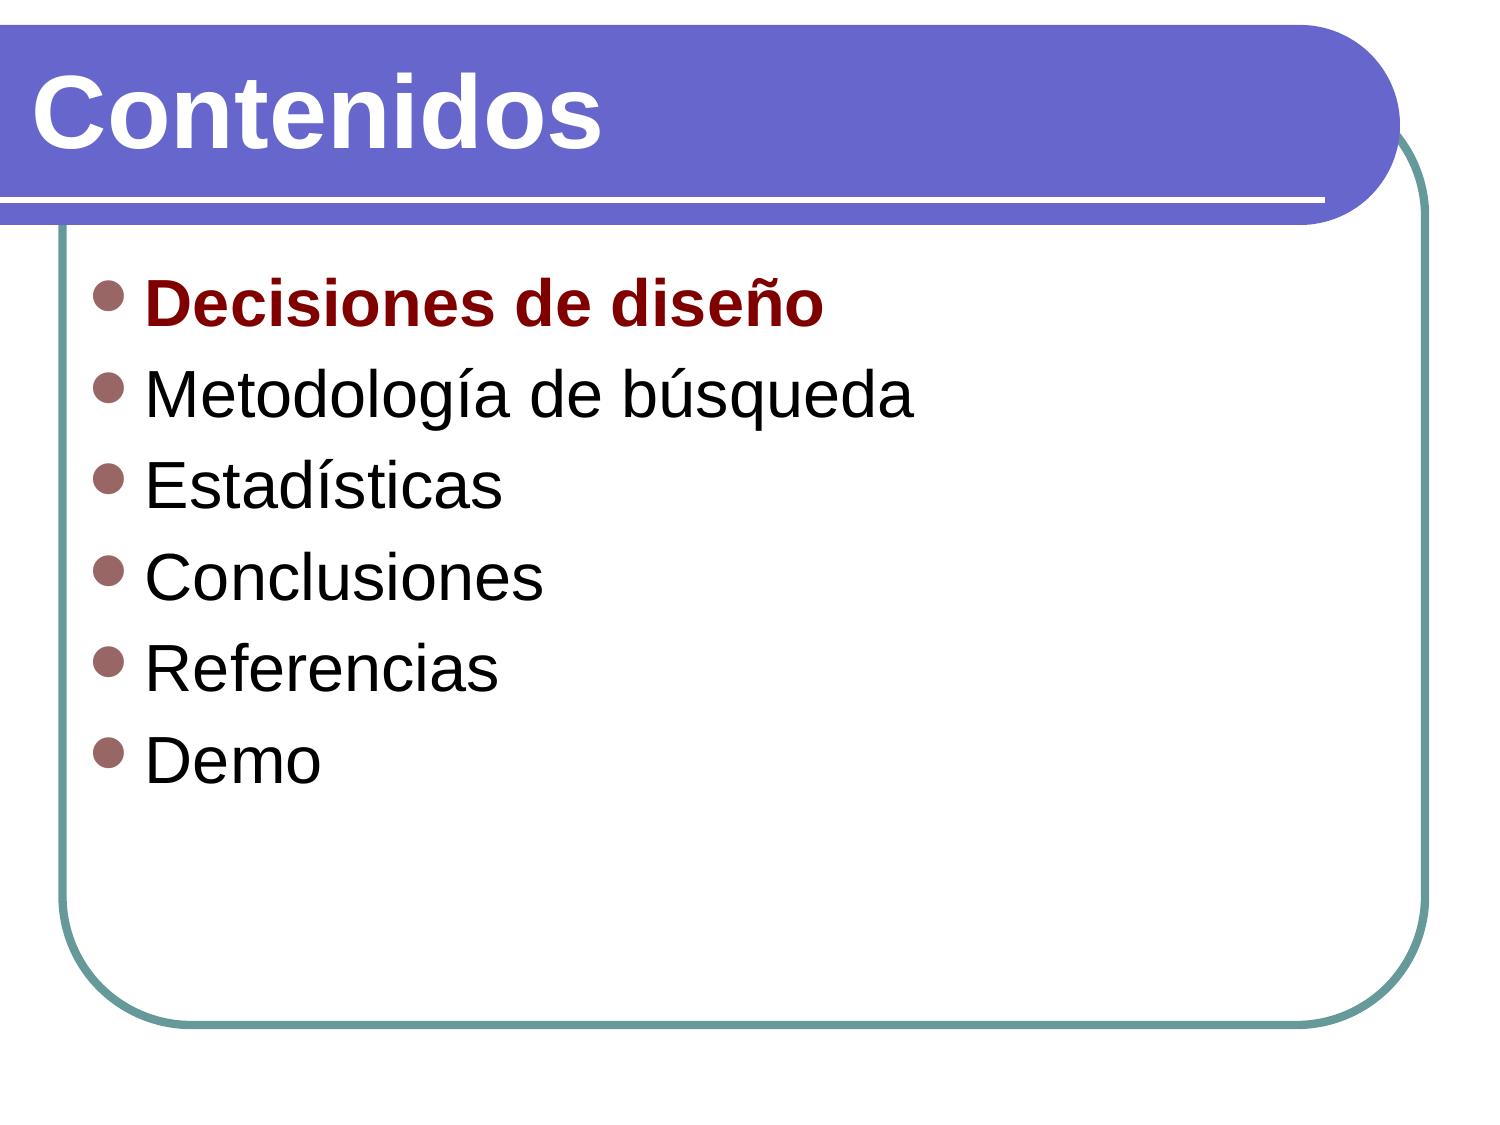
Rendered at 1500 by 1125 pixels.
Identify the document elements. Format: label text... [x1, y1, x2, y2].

list Decisiones de diseño Metodología de búsqueda Estadísticas Conclusiones Referencias Demo [88, 265, 1318, 831]
title Contenidos [31, 0, 1347, 226]
